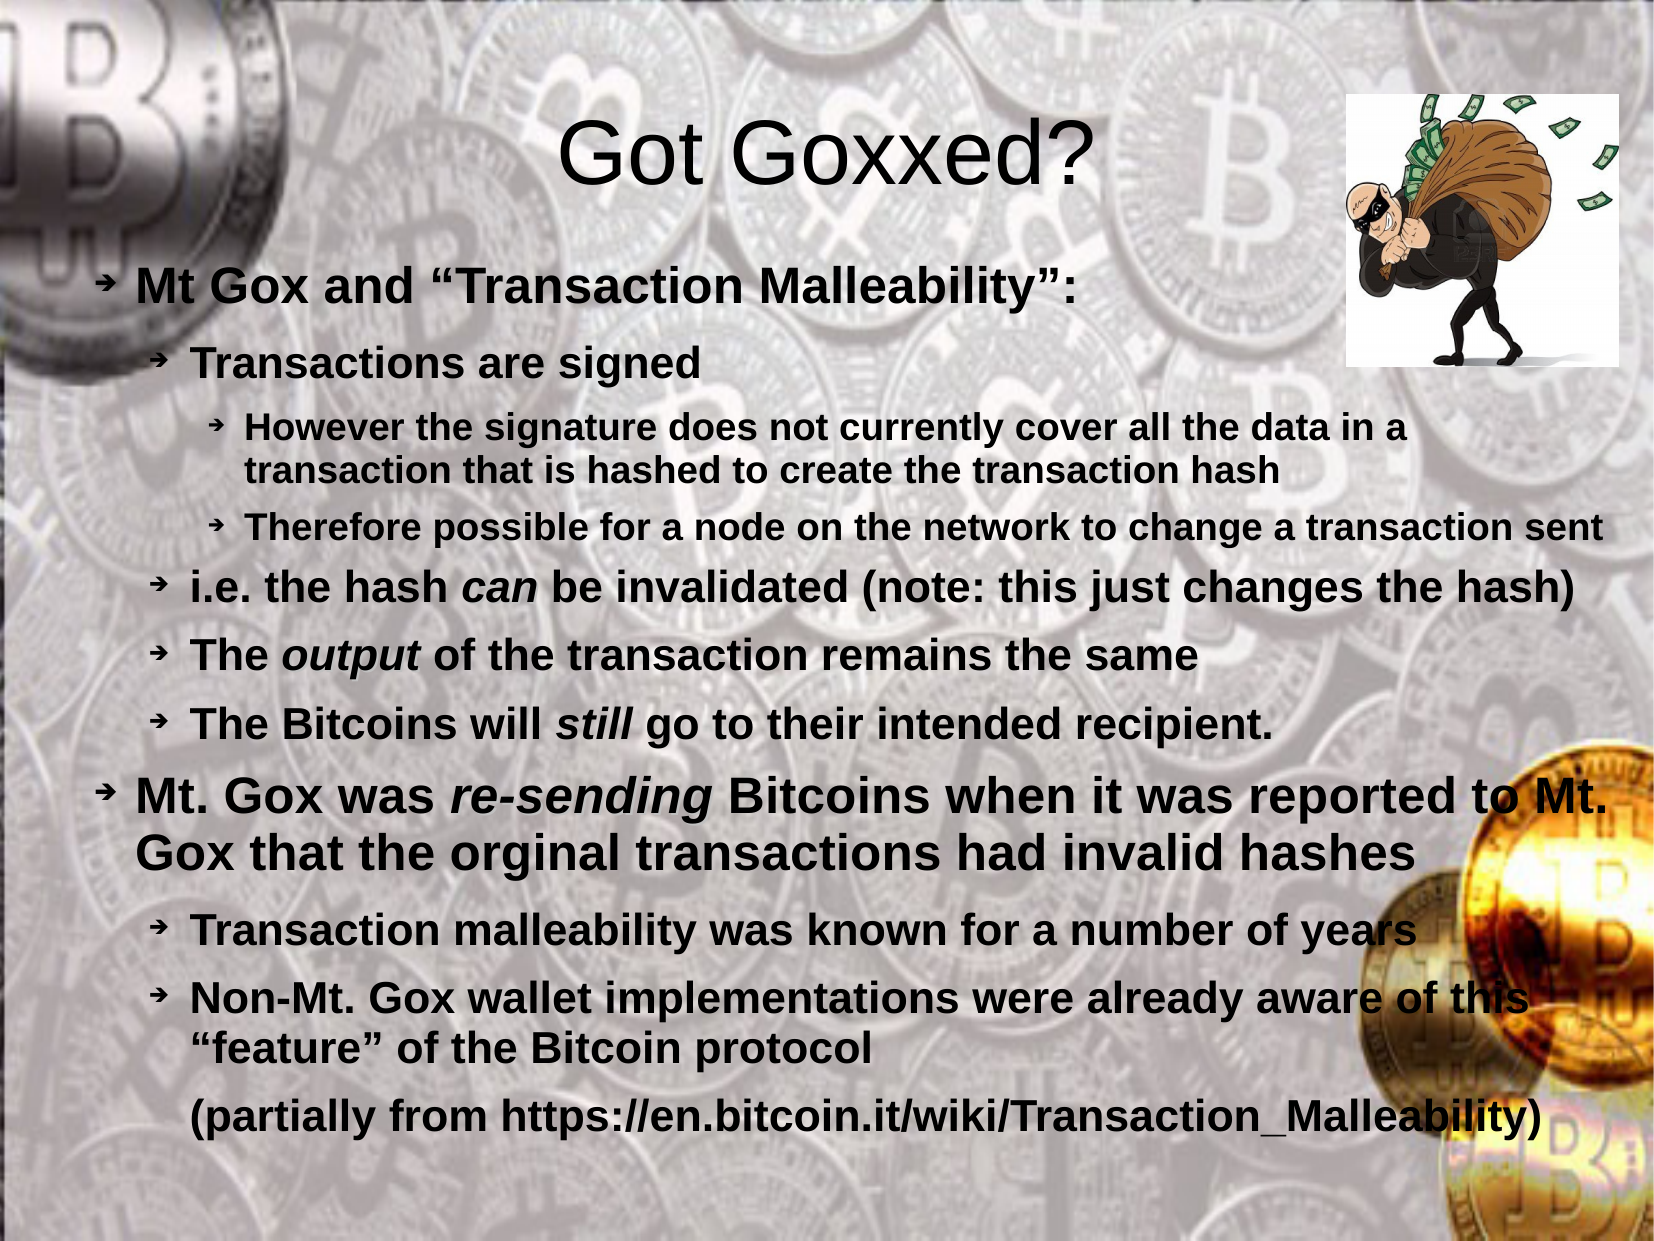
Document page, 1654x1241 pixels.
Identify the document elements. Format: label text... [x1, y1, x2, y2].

picture [0, 0, 1654, 1241]
list Mt Gox and “Transaction Malleability”: Transactions are signed However the signature does not currently cover all the data in a transaction that is hashed to create the transaction hash Therefore possible for a node on the network to change a transaction sent i.e. the hash can be invalidated (note: this just changes the hash) The output of the transaction remains the same The Bitcoins will still go to their intended recipient. Mt. Gox was re-sending Bitcoins when it was reported to Mt. Gox that the orginal transactions had invalid hashes Transaction malleability was known for a number of years Non-Mt. Gox wallet implementations were already aware of this “feature” of the Bitcoin protocol (partially from https://en.bitcoin.it/wiki/Transaction_Malleability) [80, 177, 1619, 1174]
title Got Goxxed? [82, 49, 1571, 177]
